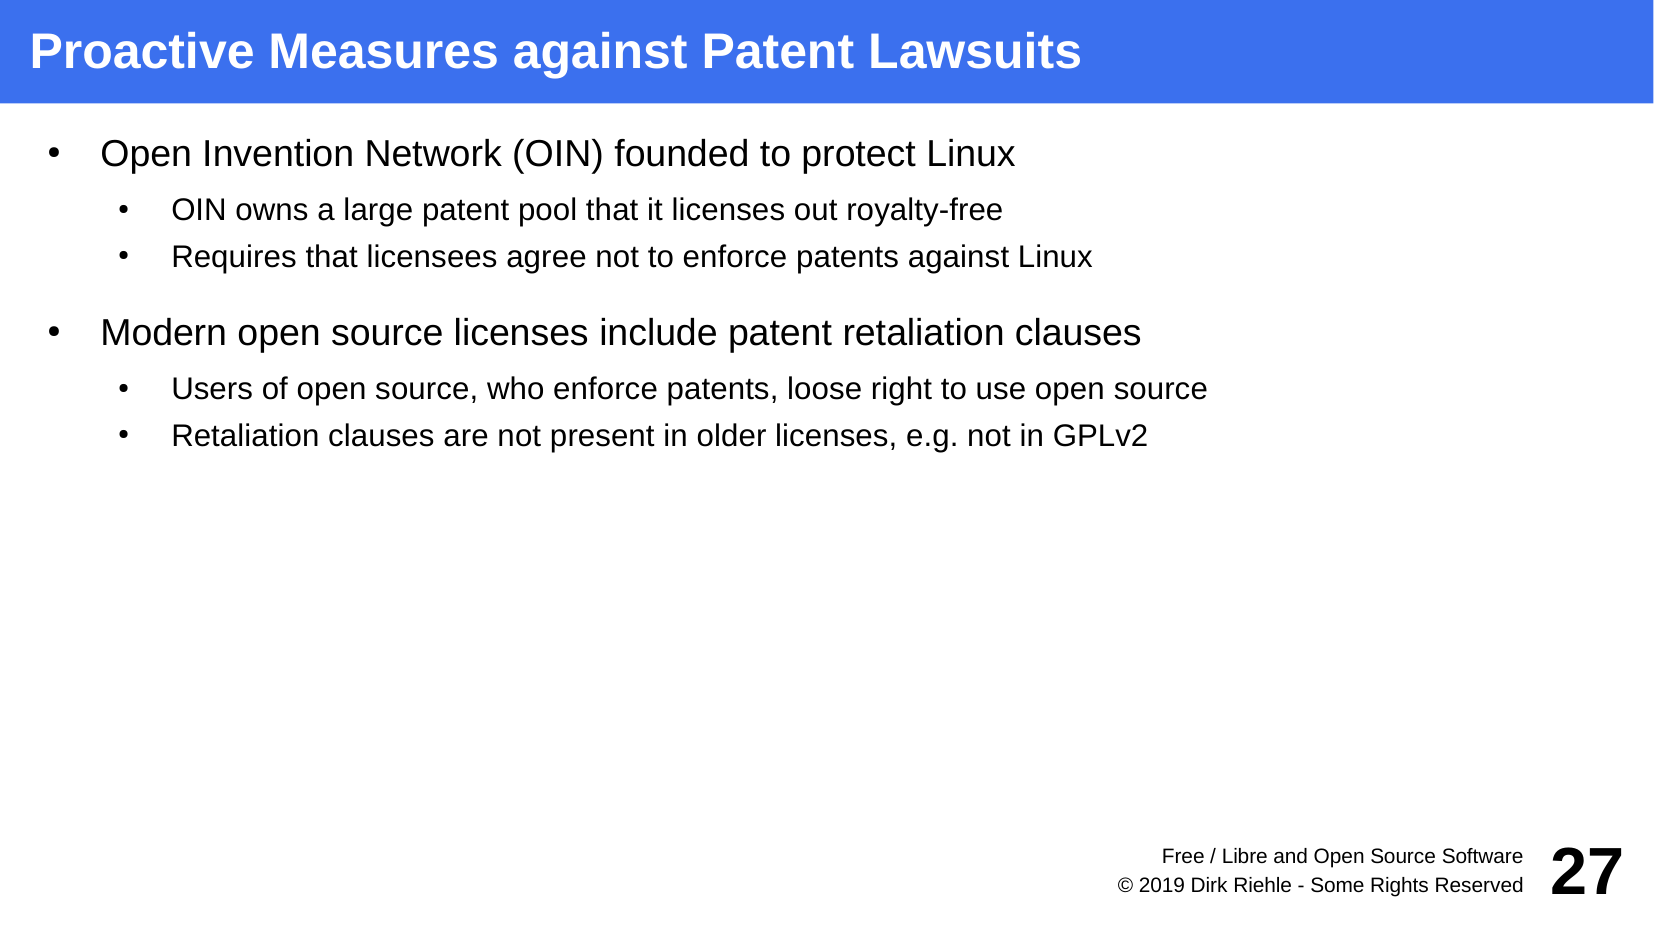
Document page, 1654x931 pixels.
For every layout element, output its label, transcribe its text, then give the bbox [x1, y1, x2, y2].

title Proactive Measures against Patent Lawsuits [0, 0, 1654, 104]
list Open Invention Network (OIN) founded to protect Linux OIN owns a large patent pool that it licenses out royalty-free Requires that licensees agree not to enforce patents against Linux Modern open source licenses include patent retaliation clauses Users of open source, who enforce patents, loose right to use open source Retaliation clauses are not present in older licenses, e.g. not in GPLv2 [29, 132, 1625, 813]
